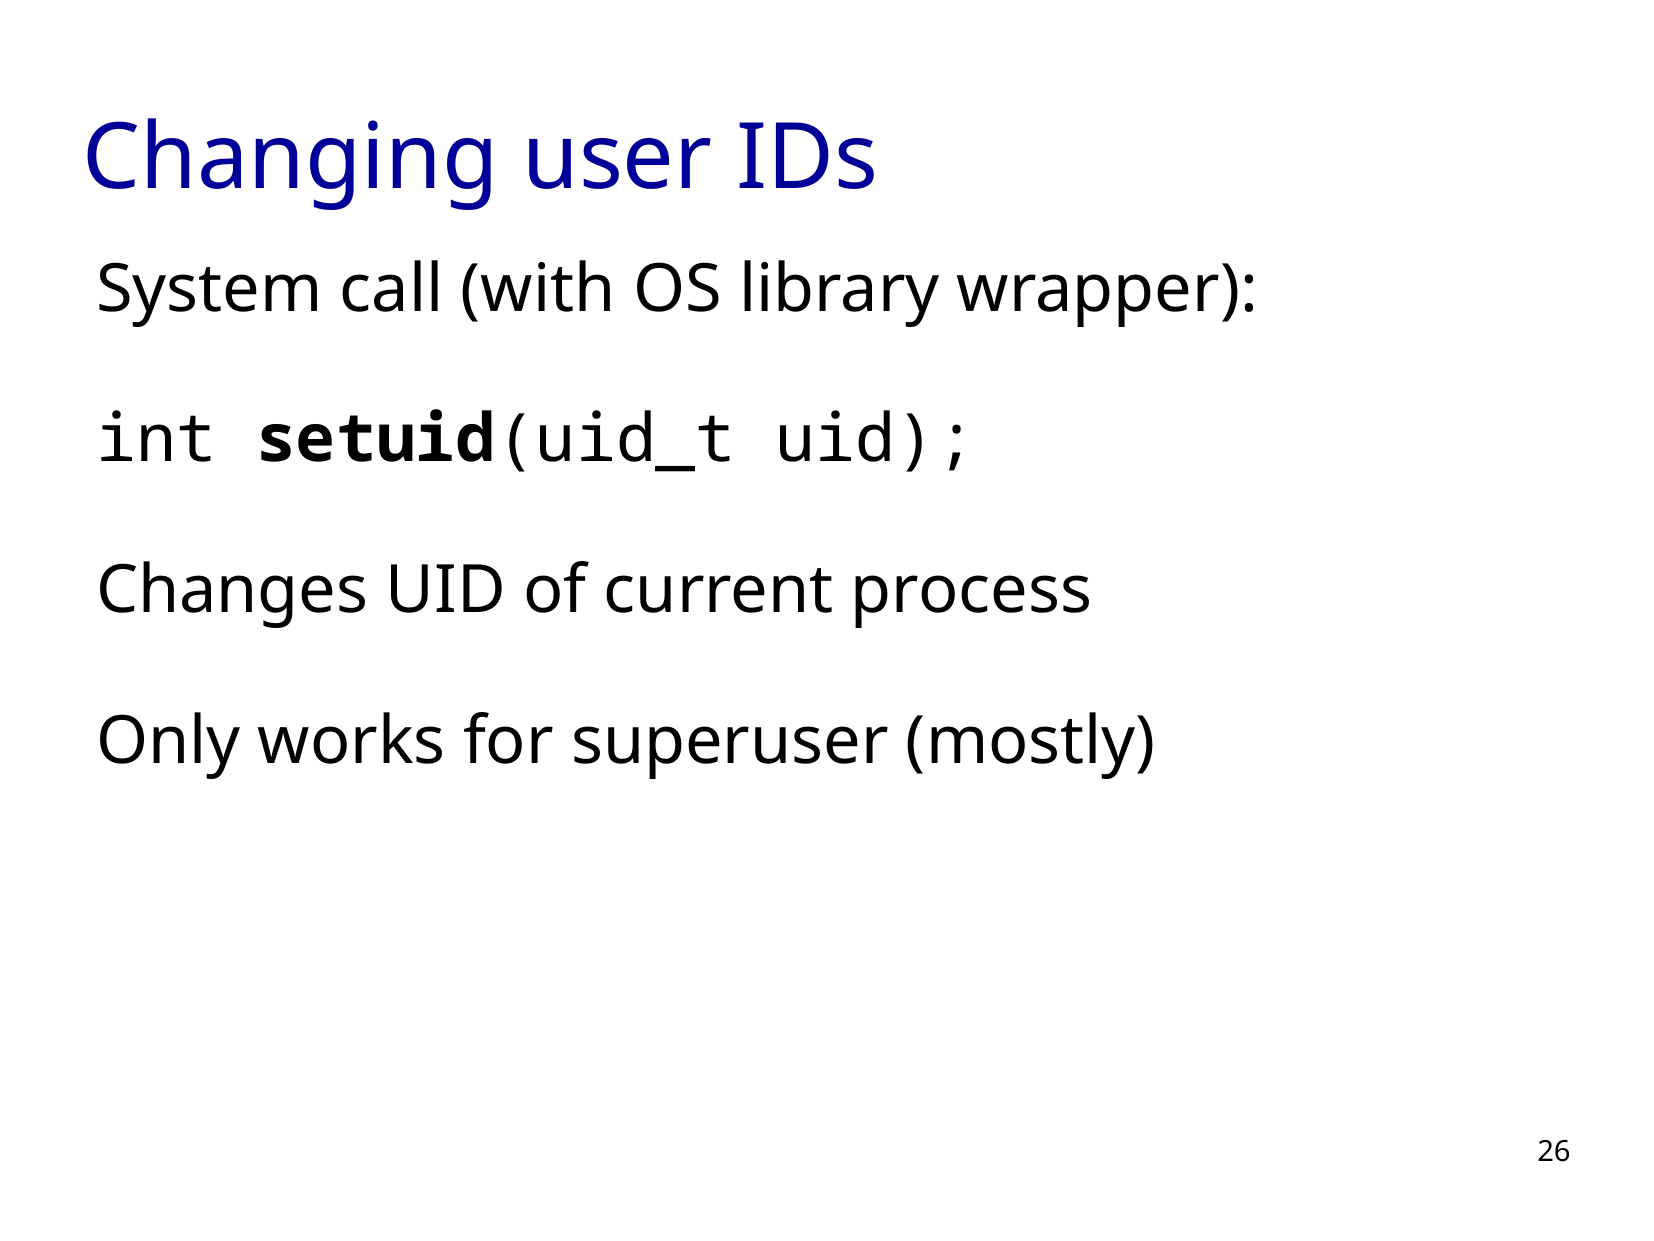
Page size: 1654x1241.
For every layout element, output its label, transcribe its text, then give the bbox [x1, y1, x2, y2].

list System call (with OS library wrapper): int setuid(uid_t uid); Changes UID of current process Only works for superuser (mostly) [60, 240, 1571, 1096]
title Changing user IDs [82, 49, 1571, 240]
